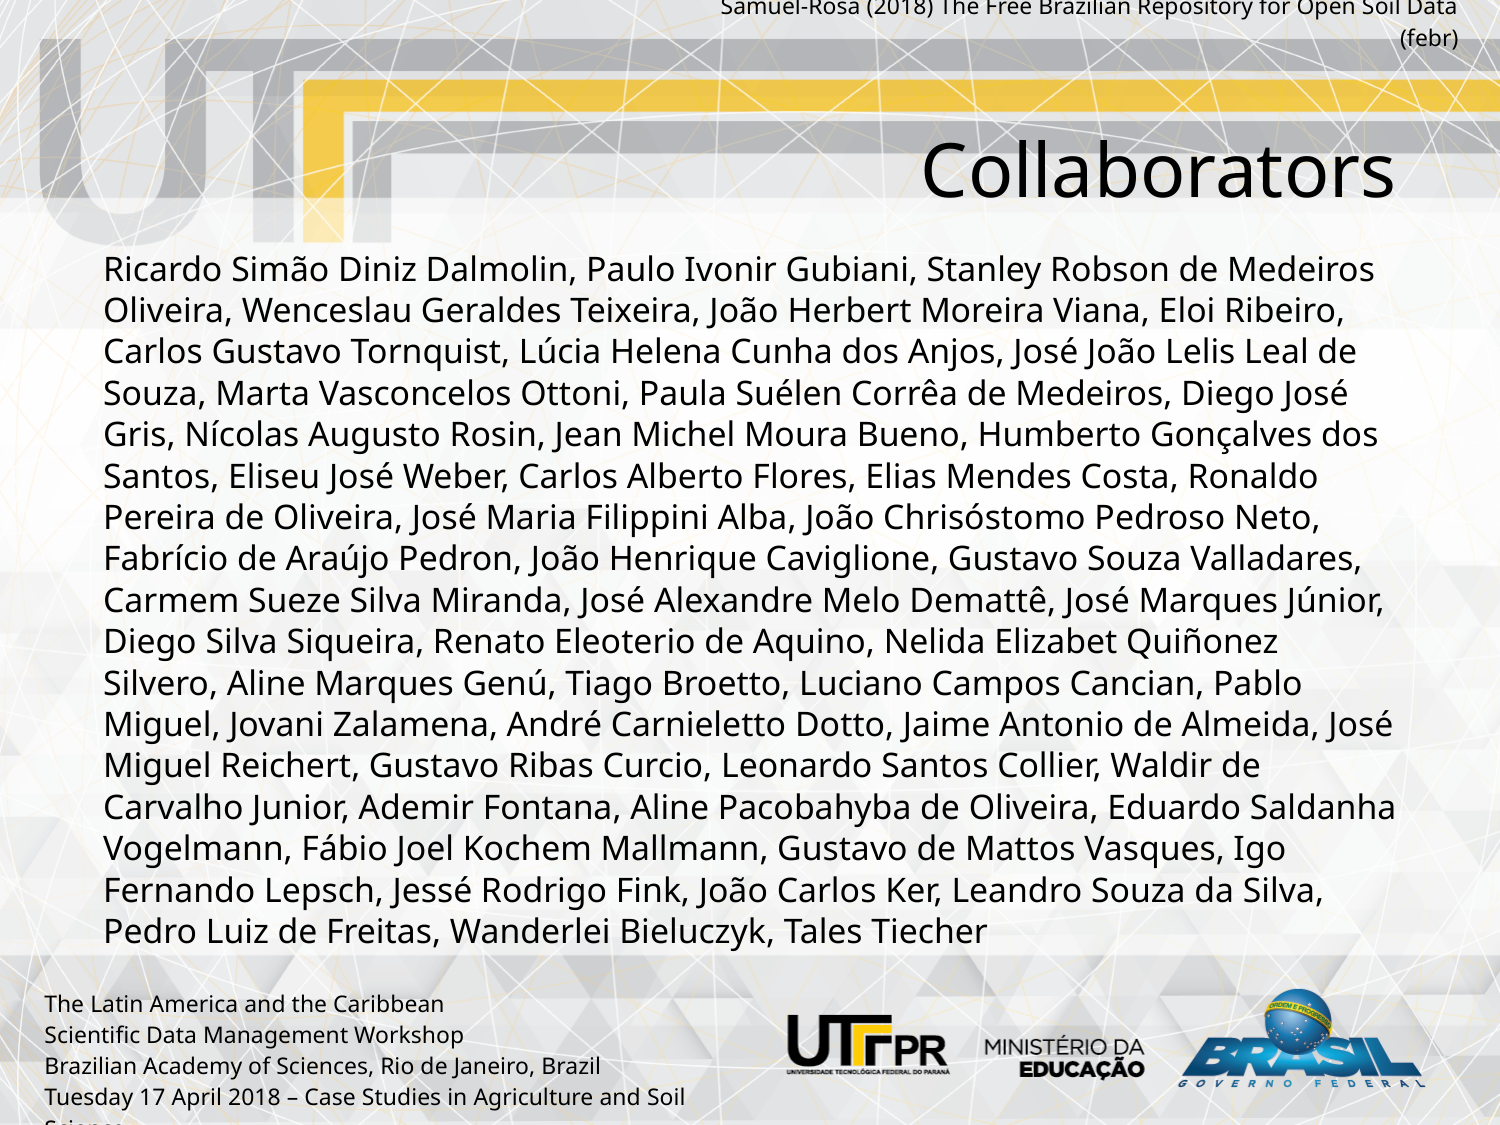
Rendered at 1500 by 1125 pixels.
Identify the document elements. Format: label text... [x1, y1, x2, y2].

picture [798, 0, 810, 7]
picture [897, 0, 906, 7]
picture [956, 0, 987, 7]
picture [946, 0, 954, 7]
picture [0, 0, 1500, 1125]
picture [869, 0, 882, 7]
picture [922, 0, 930, 7]
picture [1398, 0, 1408, 7]
picture [1420, 0, 1438, 7]
picture [1364, 0, 1396, 7]
picture [889, 0, 896, 7]
picture [930, 0, 944, 7]
list Ricardo Simão Diniz Dalmolin, Paulo Ivonir Gubiani, Stanley Robson de Medeiros Oliveira, Wenceslau Geraldes Teixeira, João Herbert Moreira Viana, Eloi Ribeiro, Carlos Gustavo Tornquist, Lúcia Helena Cunha dos Anjos, José João Lelis Leal de Souza, Marta Vasconcelos Ottoni, Paula Suélen Corrêa de Medeiros, Diego José Gris, Nícolas Augusto Rosin, Jean Michel Moura Bueno, Humberto Gonçalves dos Santos, Eliseu José Weber, Carlos Alberto Flores, Elias Mendes Costa, Ronaldo Pereira de Oliveira, José Maria Filippini Alba, João Chrisóstomo Pedroso Neto, Fabrício de Araújo Pedron, João Henrique Caviglione, Gustavo Souza Valladares, Carmem Sueze Silva Miranda, José Alexandre Melo Demattê, José Marques Júnior, Diego Silva Siqueira, Renato Eleoterio de Aquino, Nelida Elizabet Quiñonez Silvero, Aline Marques Genú, Tiago Broetto, Luciano Campos Cancian, Pablo Miguel, Jovani Zalamena, André Carnieletto Dotto, Jaime Antonio de Almeida, José Miguel Reichert, Gustavo Ribas Curcio, Leonardo Santos Collier, Waldir de Carvalho Junior, Ademir Fontana, Aline Pacobahyba de Oliveira, Eduardo Saldanha Vogelmann, Fábio Joel Kochem Mallmann, Gustavo de Mattos Vasques, Igo Fernando Lepsch, Jessé Rodrigo Fink, João Carlos Ker, Leandro Souza da Silva, Pedro Luiz de Freitas, Wanderlei Bieluczyk, Tales Tiecher [103, 248, 1397, 962]
picture [908, 0, 917, 7]
picture [1410, 0, 1419, 7]
text_box Samuel-Rosa (2018) The Free Brazilian Repository for Open Soil Data (febr) [690, 7, 1459, 36]
picture [1264, 0, 1299, 7]
picture [1096, 0, 1139, 7]
picture [1311, 0, 1367, 7]
picture [723, 0, 796, 7]
picture [1213, 0, 1261, 7]
picture [1300, 0, 1310, 7]
picture [1147, 0, 1211, 7]
picture [1431, 36, 1438, 45]
text_box The Latin America and the Caribbean Scientific Data Management Workshop Brazilian Academy of Sciences, Rio de Janeiro, Brazil Tuesday 17 April 2018 – Case Studies in Agriculture and Soil Science [29, 980, 751, 1111]
picture [1048, 0, 1094, 7]
picture [989, 0, 1040, 7]
picture [818, 0, 868, 7]
title Collaborators [103, 59, 1397, 248]
picture [882, 0, 888, 7]
